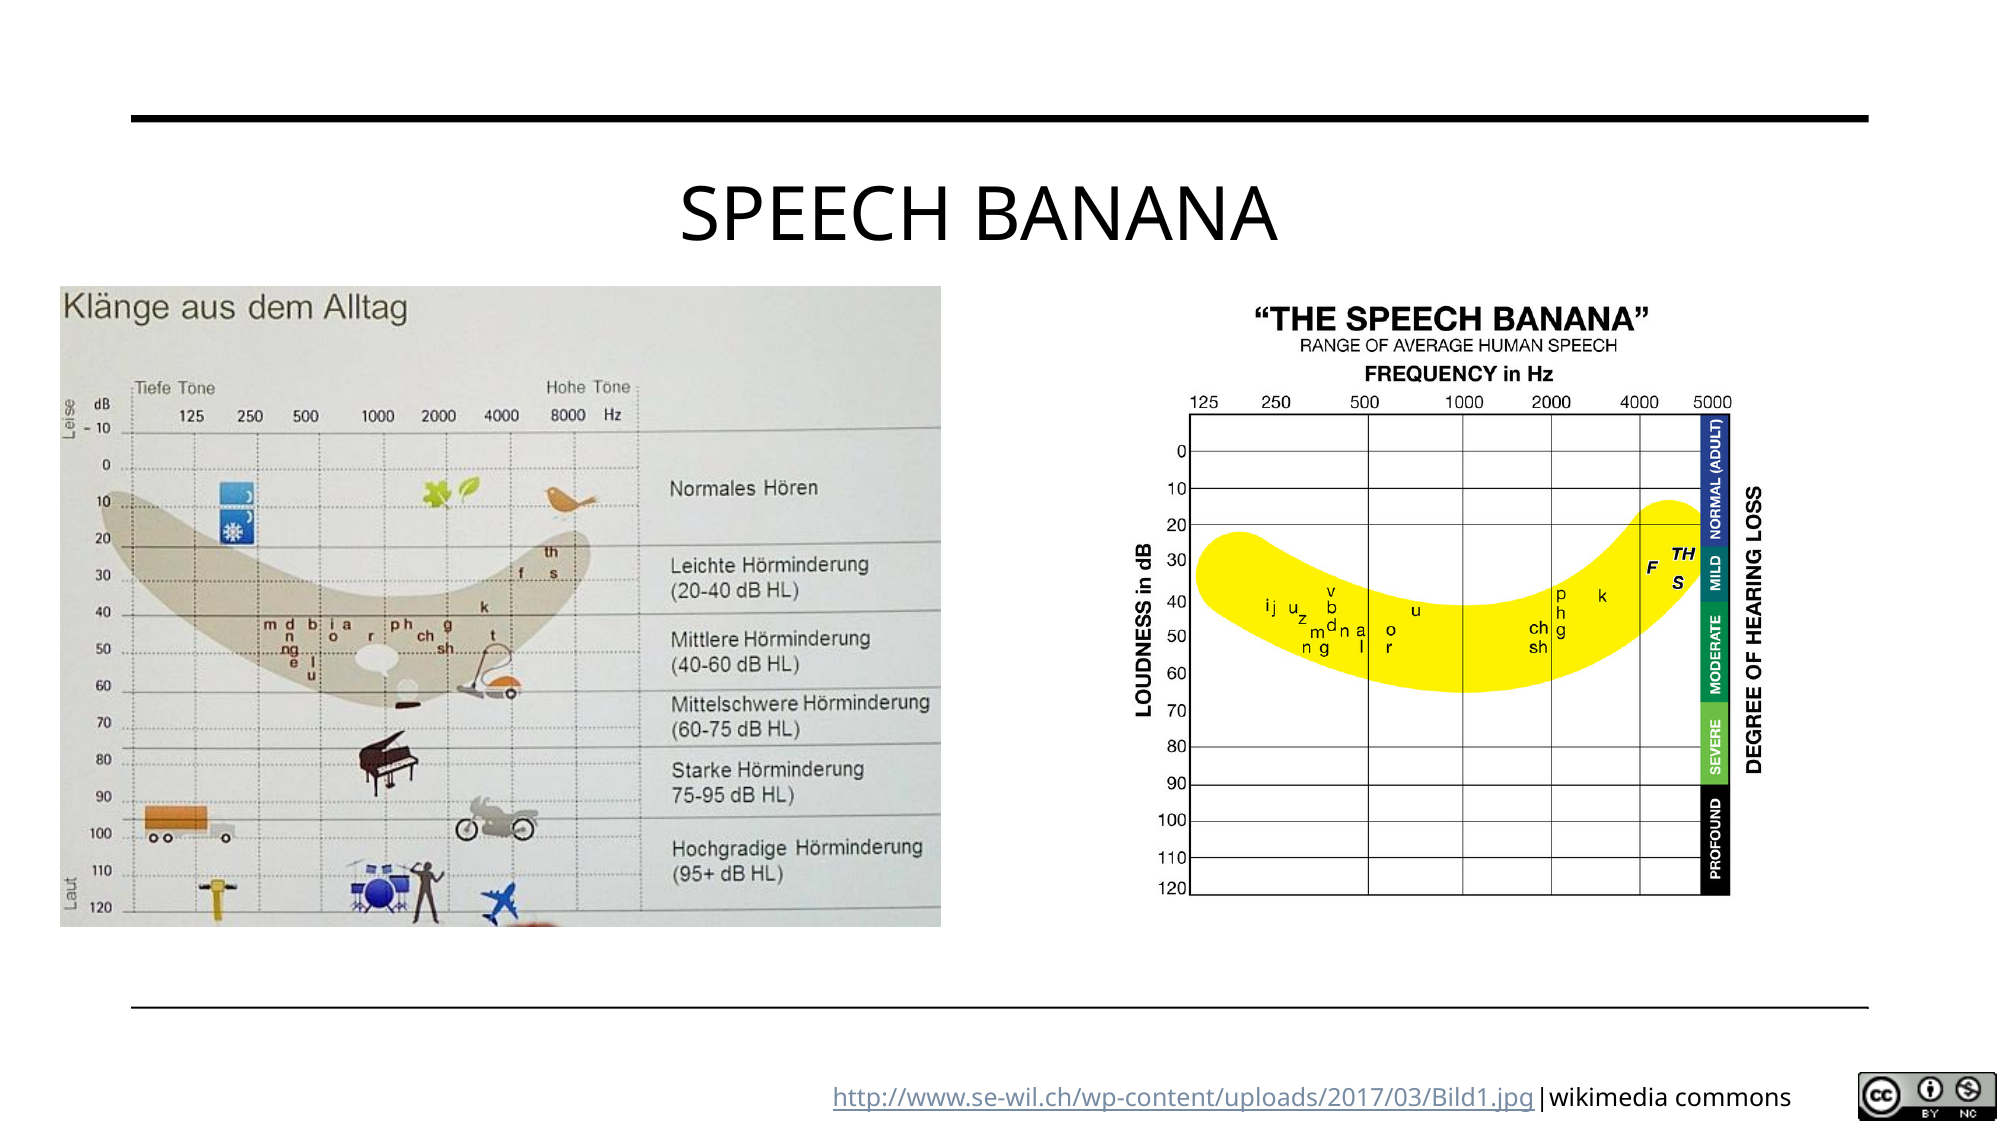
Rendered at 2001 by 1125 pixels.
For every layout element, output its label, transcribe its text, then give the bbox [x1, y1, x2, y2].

picture [60, 286, 941, 927]
title SPEECH BANANA [102, 158, 1857, 262]
picture [1071, 286, 1832, 920]
text_box http://www.se-wil.ch/wp-content/uploads/2017/03/Bild1.jpg|wikimedia commons [817, 1074, 2000, 1124]
